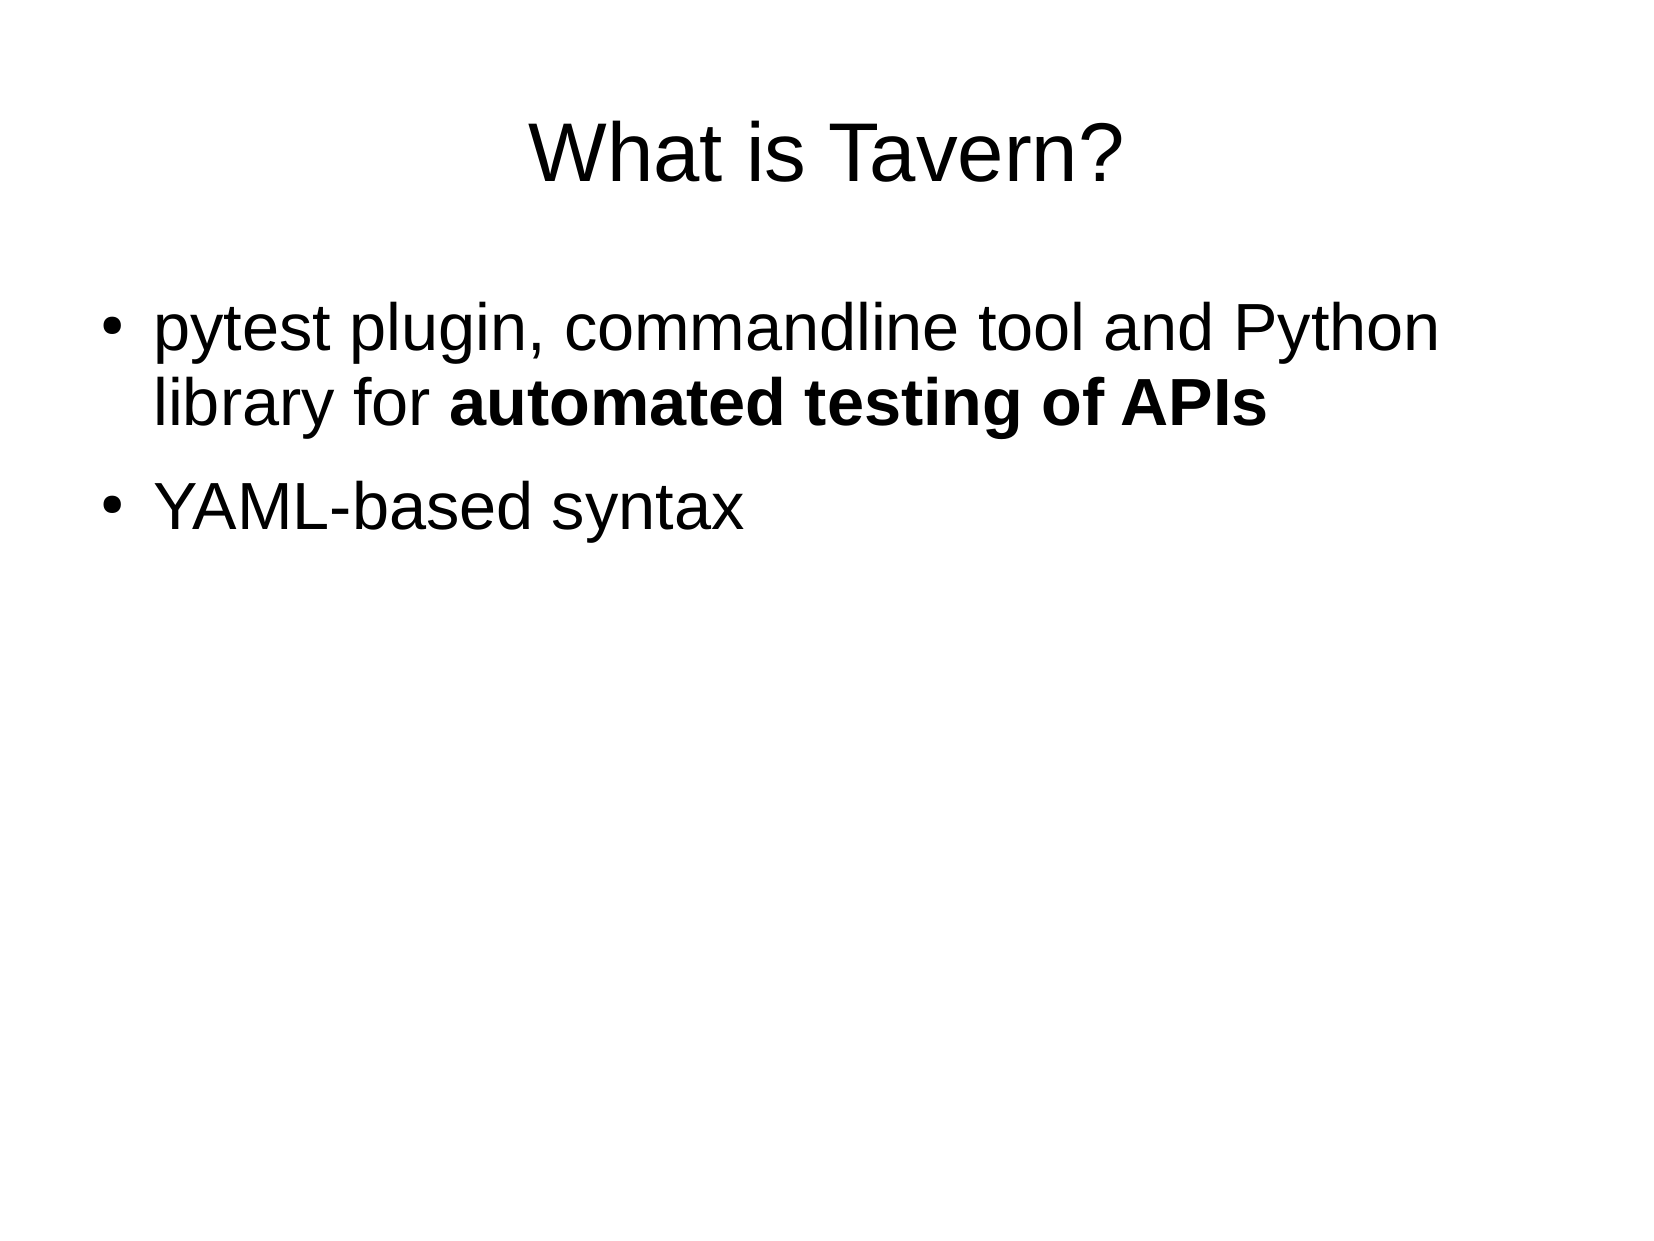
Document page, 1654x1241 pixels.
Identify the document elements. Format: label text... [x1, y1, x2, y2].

list pytest plugin, commandline tool and Python library for automated testing of APIs YAML-based syntax [82, 290, 1571, 1010]
title What is Tavern? [82, 49, 1571, 257]
